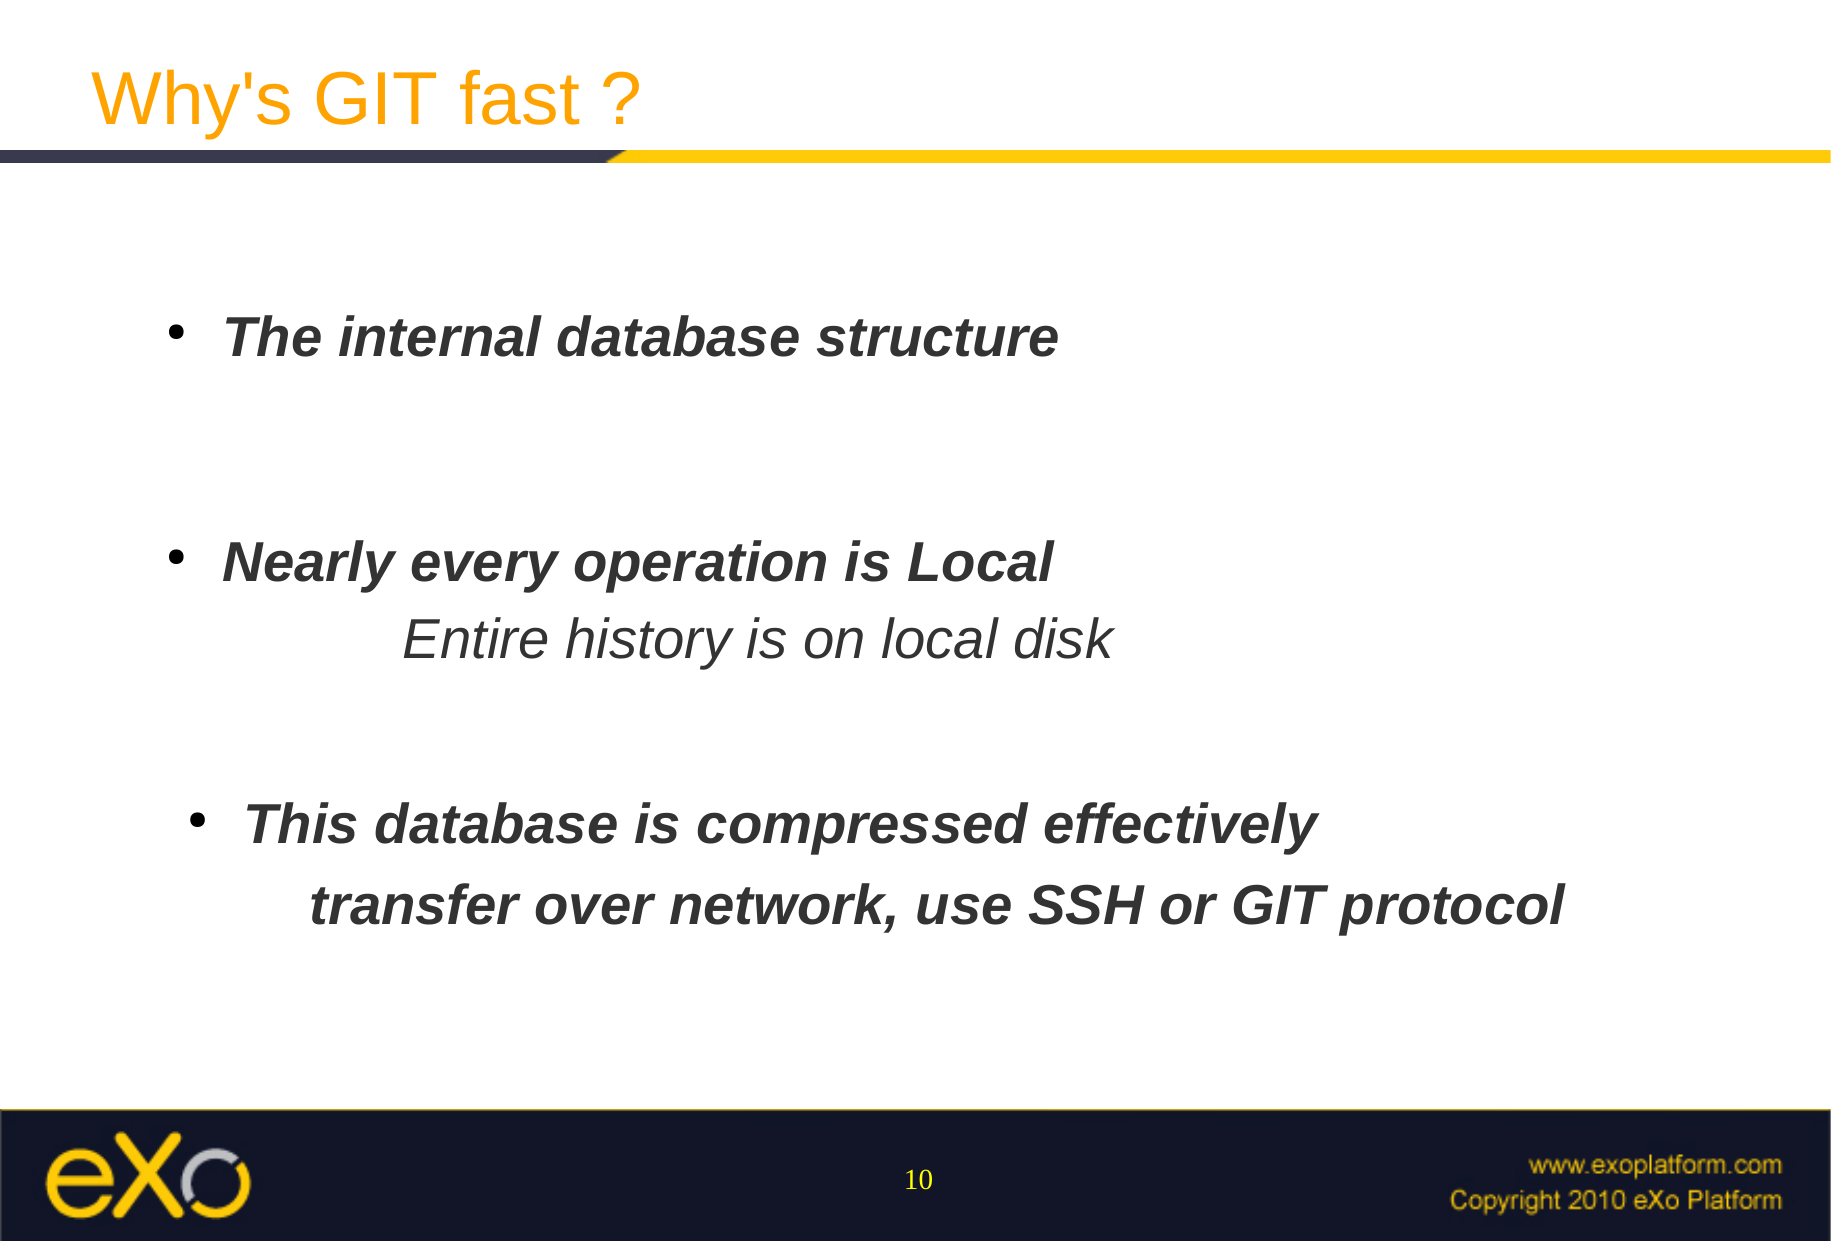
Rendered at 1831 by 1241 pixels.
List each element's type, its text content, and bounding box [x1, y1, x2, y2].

picture [0, 150, 1831, 163]
list [128, 450, 1726, 676]
picture [0, 1109, 1831, 1241]
list Nearly every operation is Local Entire history is on local disk [166, 525, 1763, 713]
text_box Why's GIT fast ? [91, 49, 1740, 151]
list The internal database structure [166, 300, 1763, 413]
list This database is compressed effectively transfer over network, use SSH or GIT protocol [187, 787, 1651, 1013]
